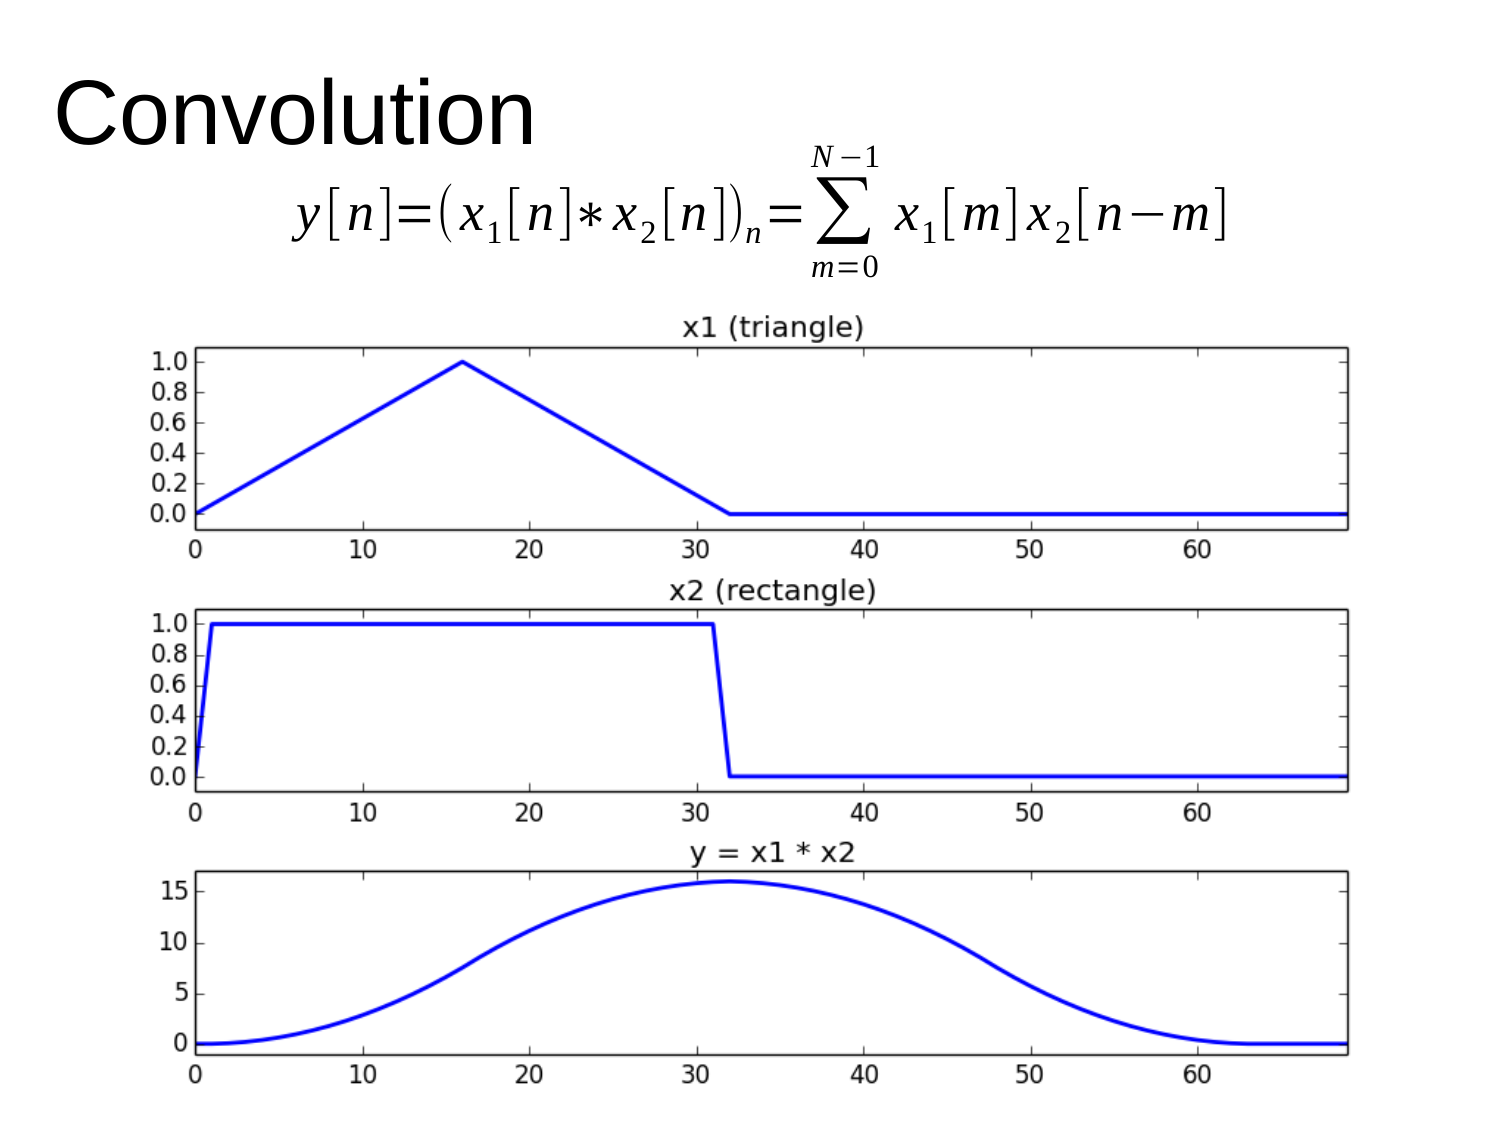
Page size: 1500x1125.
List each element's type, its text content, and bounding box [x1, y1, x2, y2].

picture [73, 288, 1399, 1124]
title Convolution [53, 18, 1403, 207]
chart [283, 138, 1235, 288]
